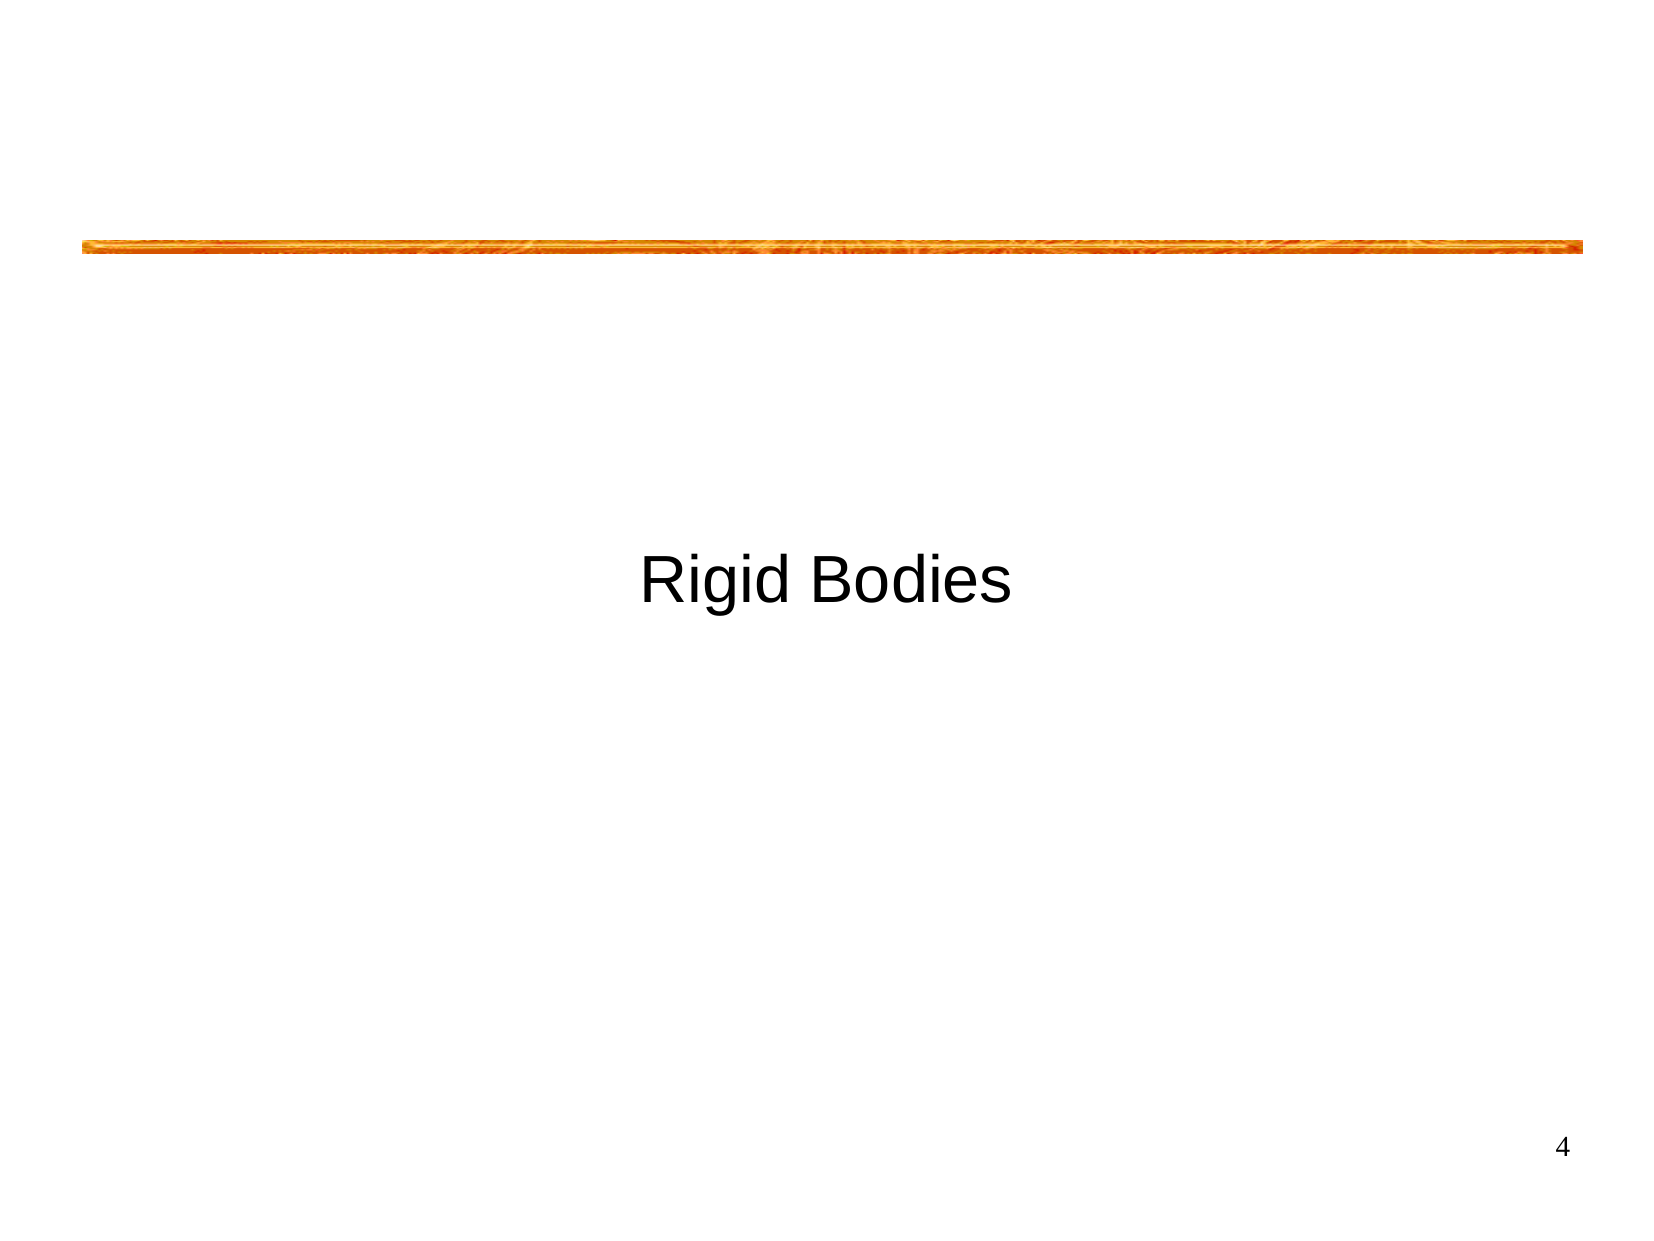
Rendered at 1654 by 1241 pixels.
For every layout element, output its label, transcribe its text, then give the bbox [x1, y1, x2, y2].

picture [1571, 240, 1583, 254]
subtitle Rigid Bodies [82, 49, 1571, 1109]
